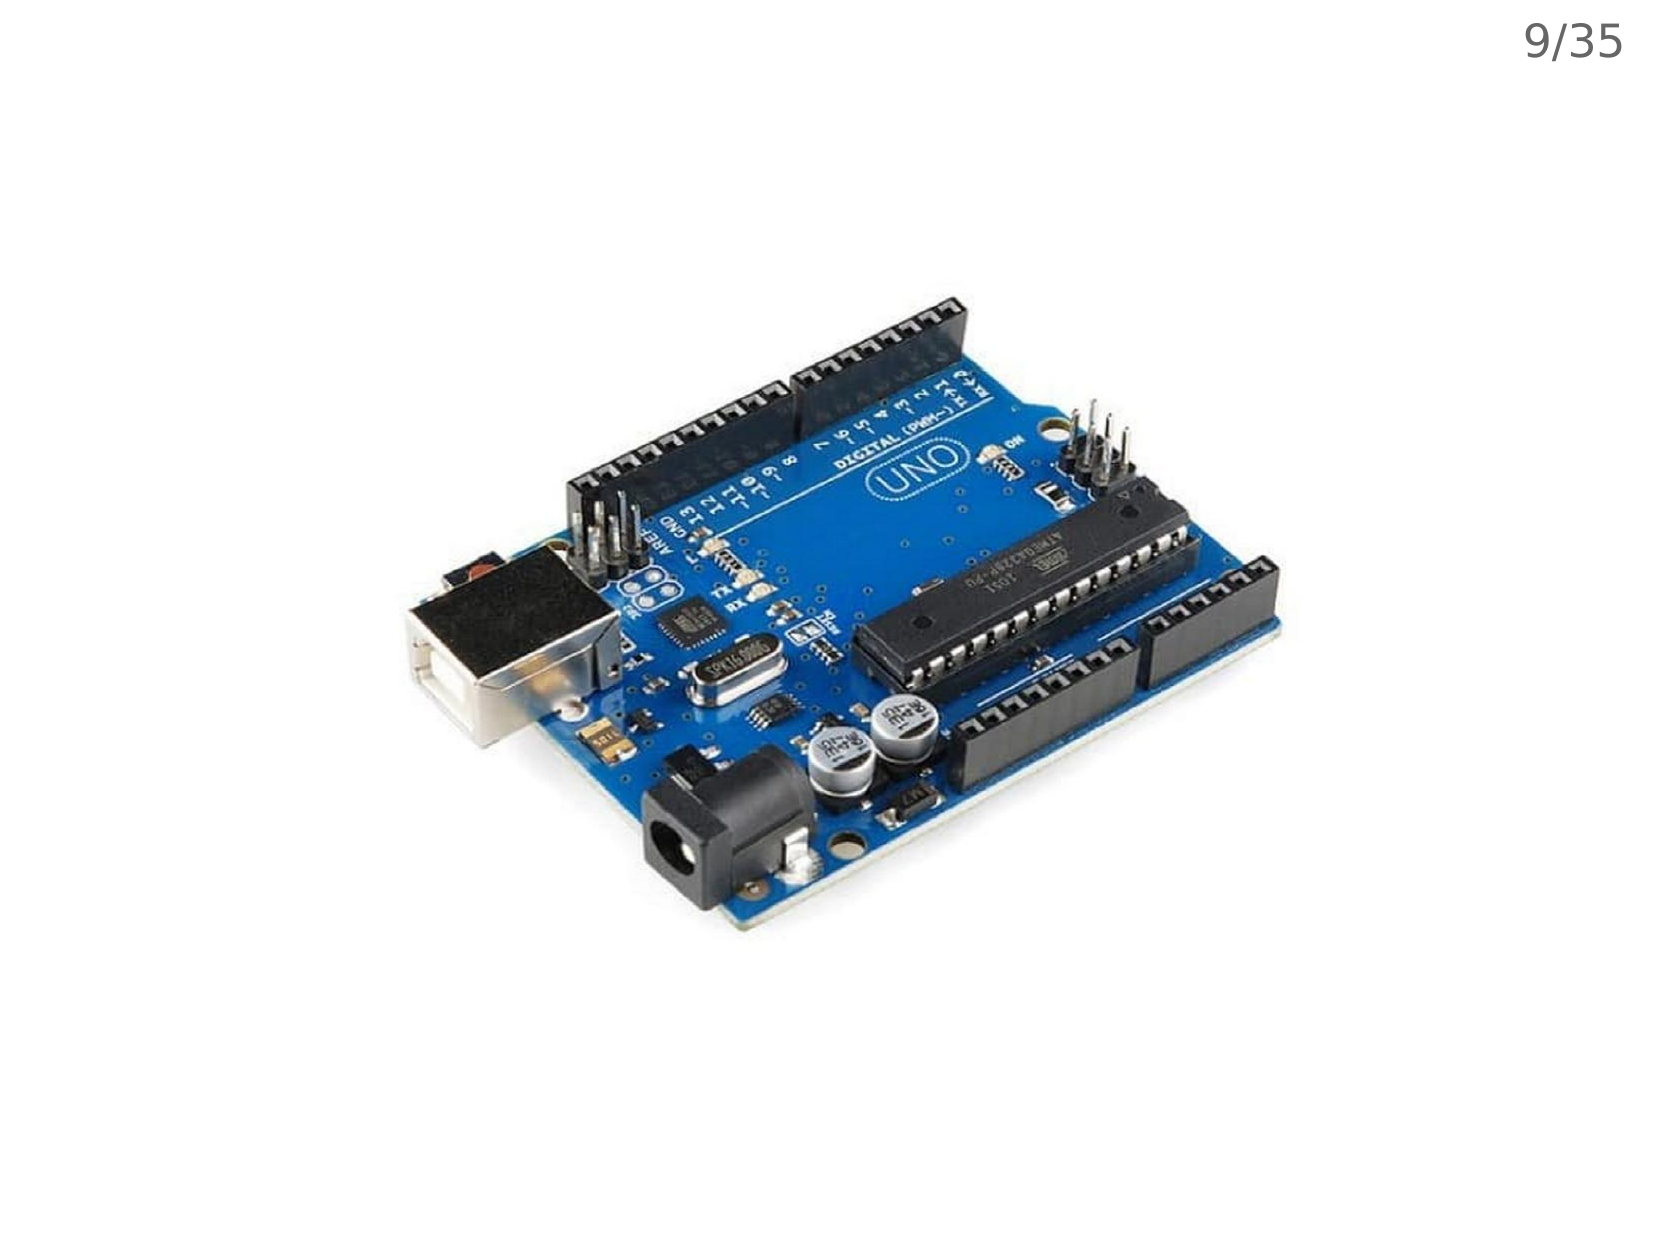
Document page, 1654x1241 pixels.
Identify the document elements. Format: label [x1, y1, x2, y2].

picture [375, 265, 1313, 975]
